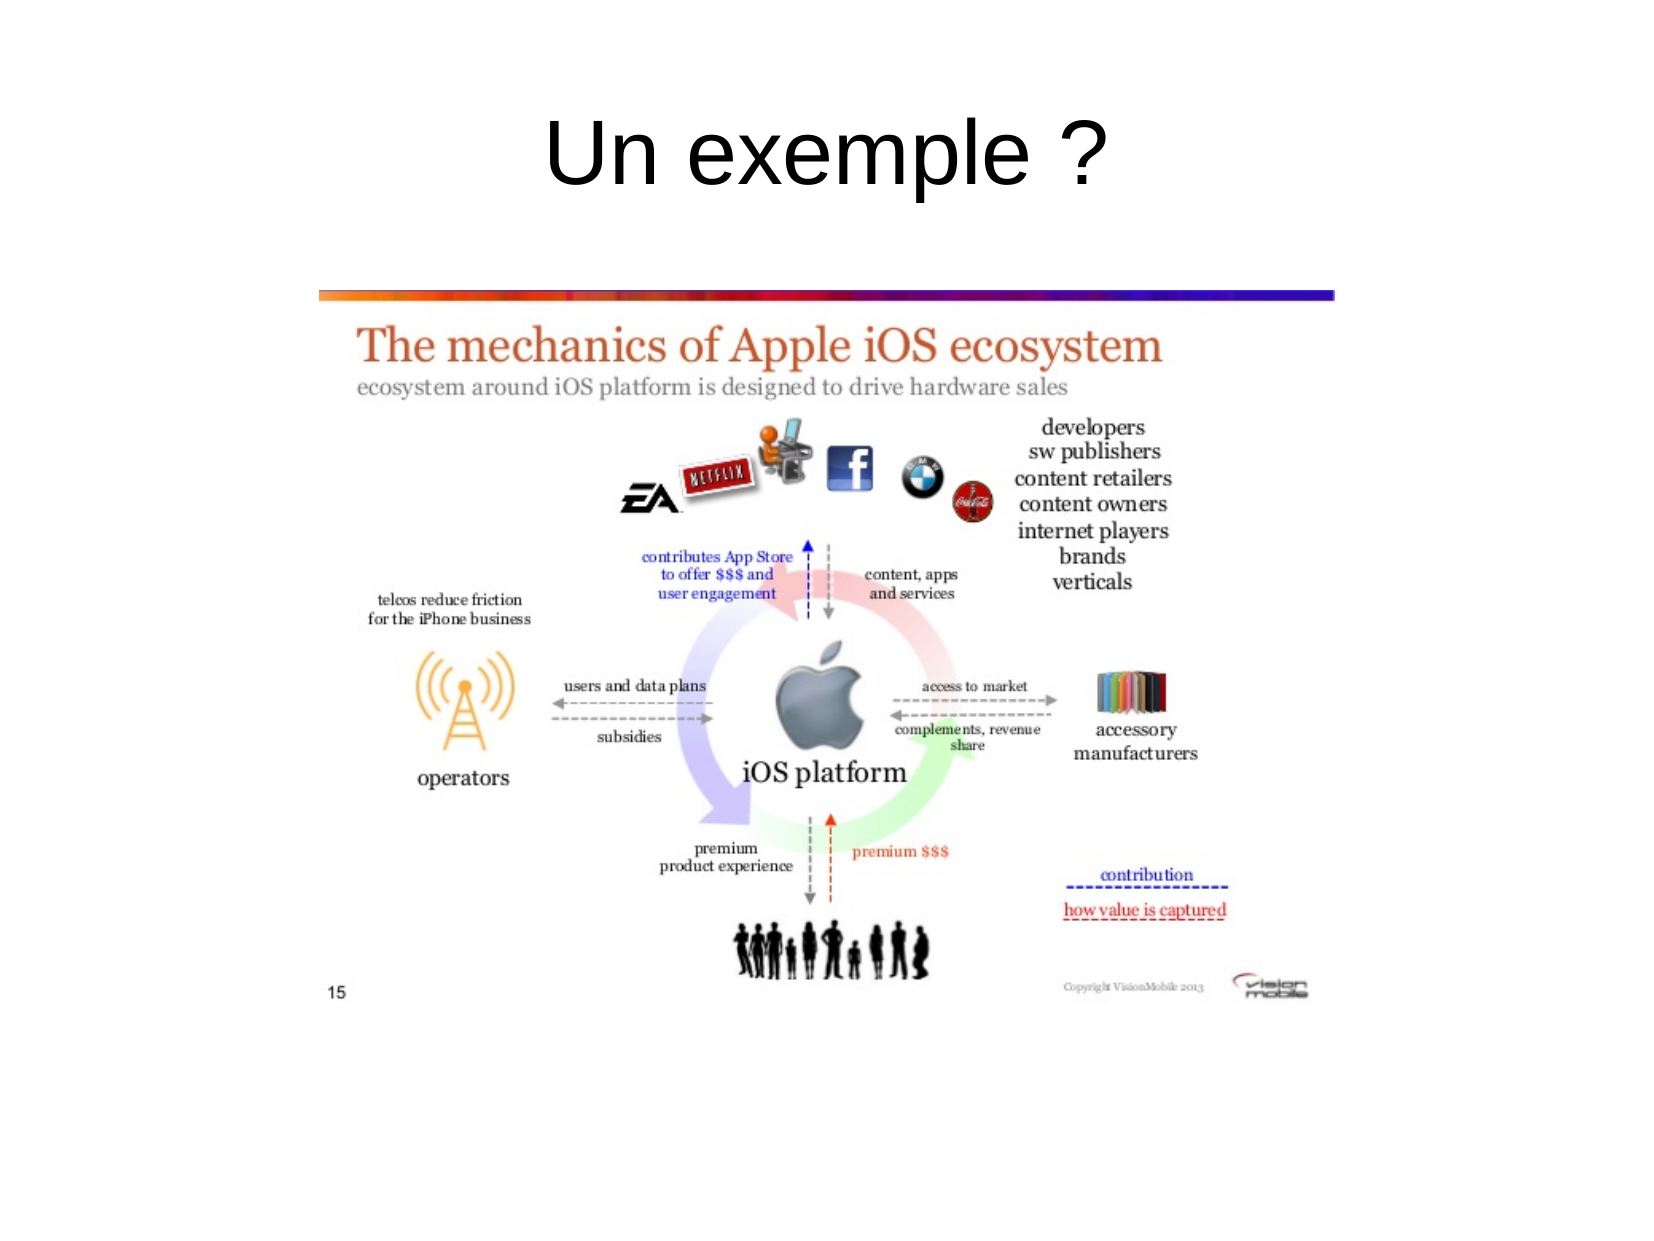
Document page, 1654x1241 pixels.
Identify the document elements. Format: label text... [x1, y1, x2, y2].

picture [319, 290, 1335, 1010]
title Un exemple ? [82, 49, 1571, 257]
